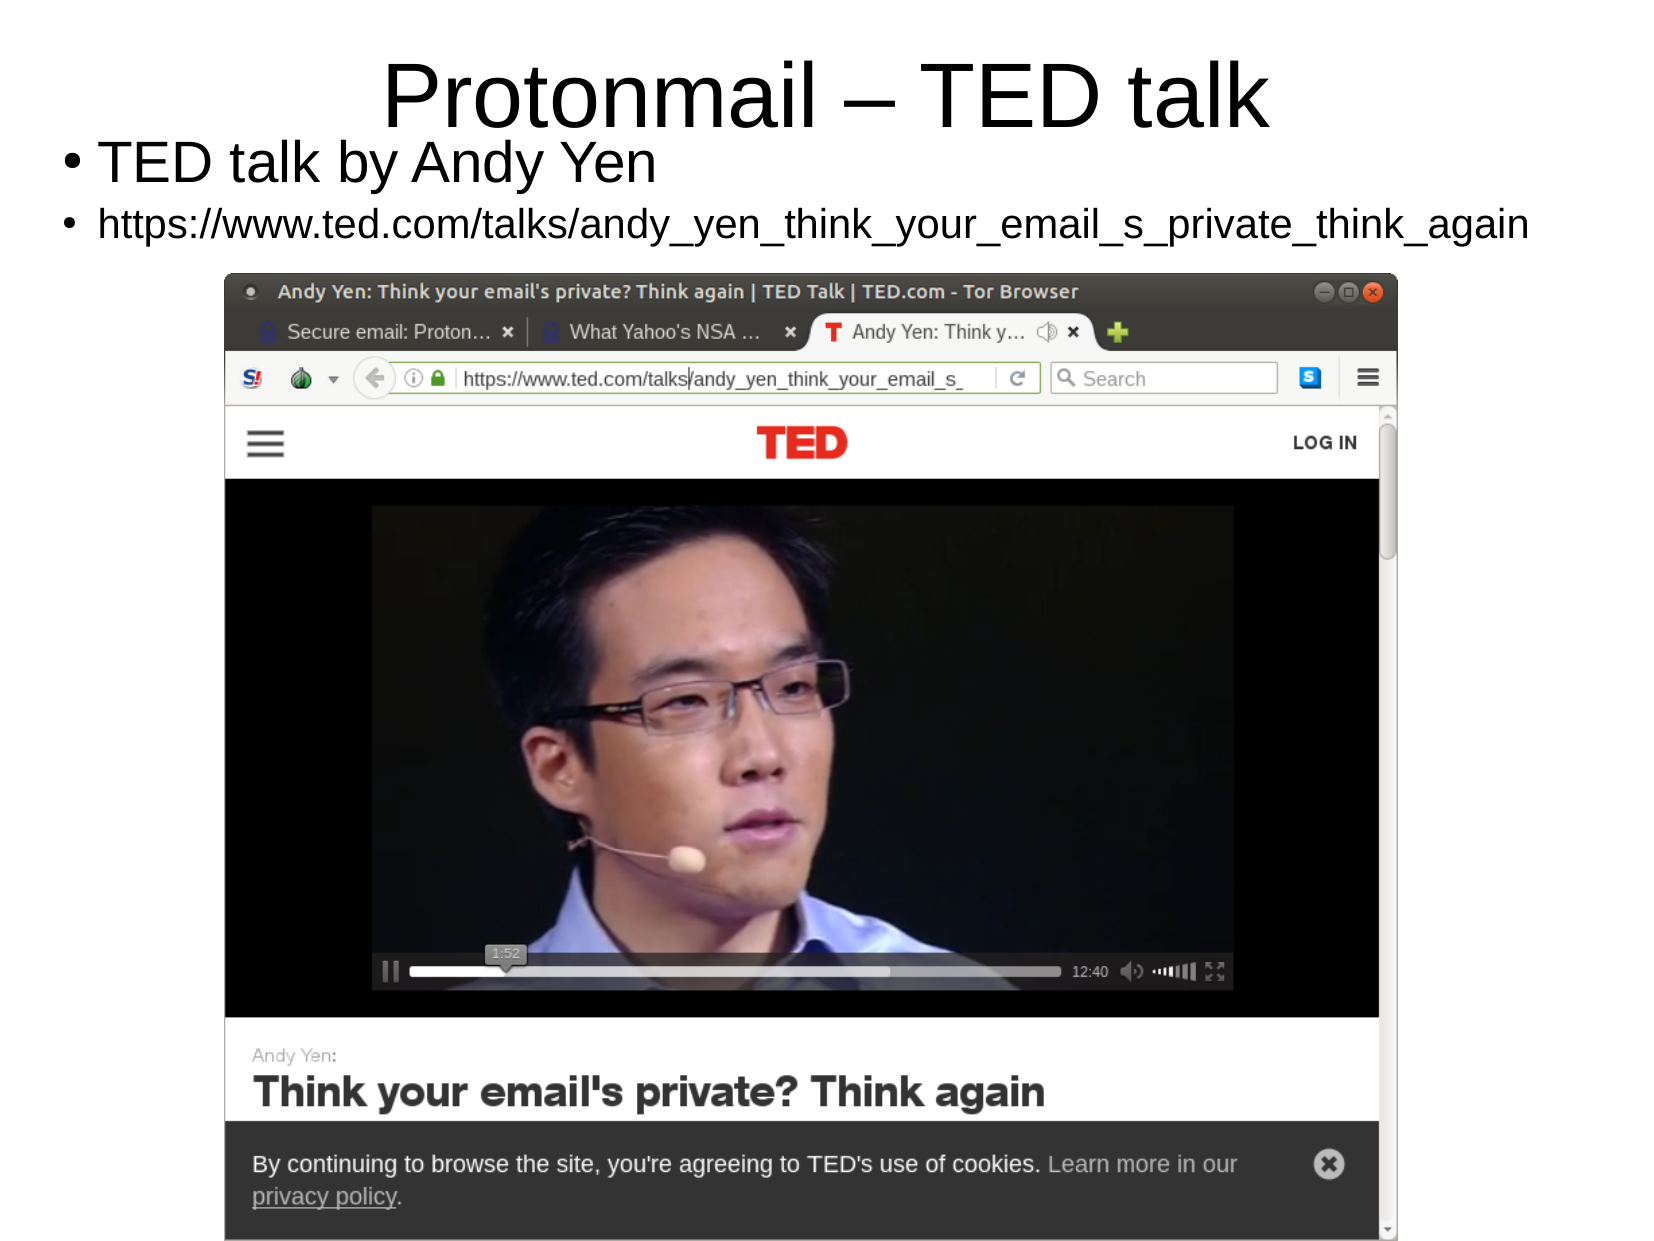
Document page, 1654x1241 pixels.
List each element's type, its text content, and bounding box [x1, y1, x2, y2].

picture [224, 273, 1398, 1241]
text_box TED talk by Andy Yen https://www.ted.com/talks/andy_yen_think_your_email_s_private_think_again [47, 135, 1595, 296]
title Protonmail – TED talk [82, 44, 1571, 135]
